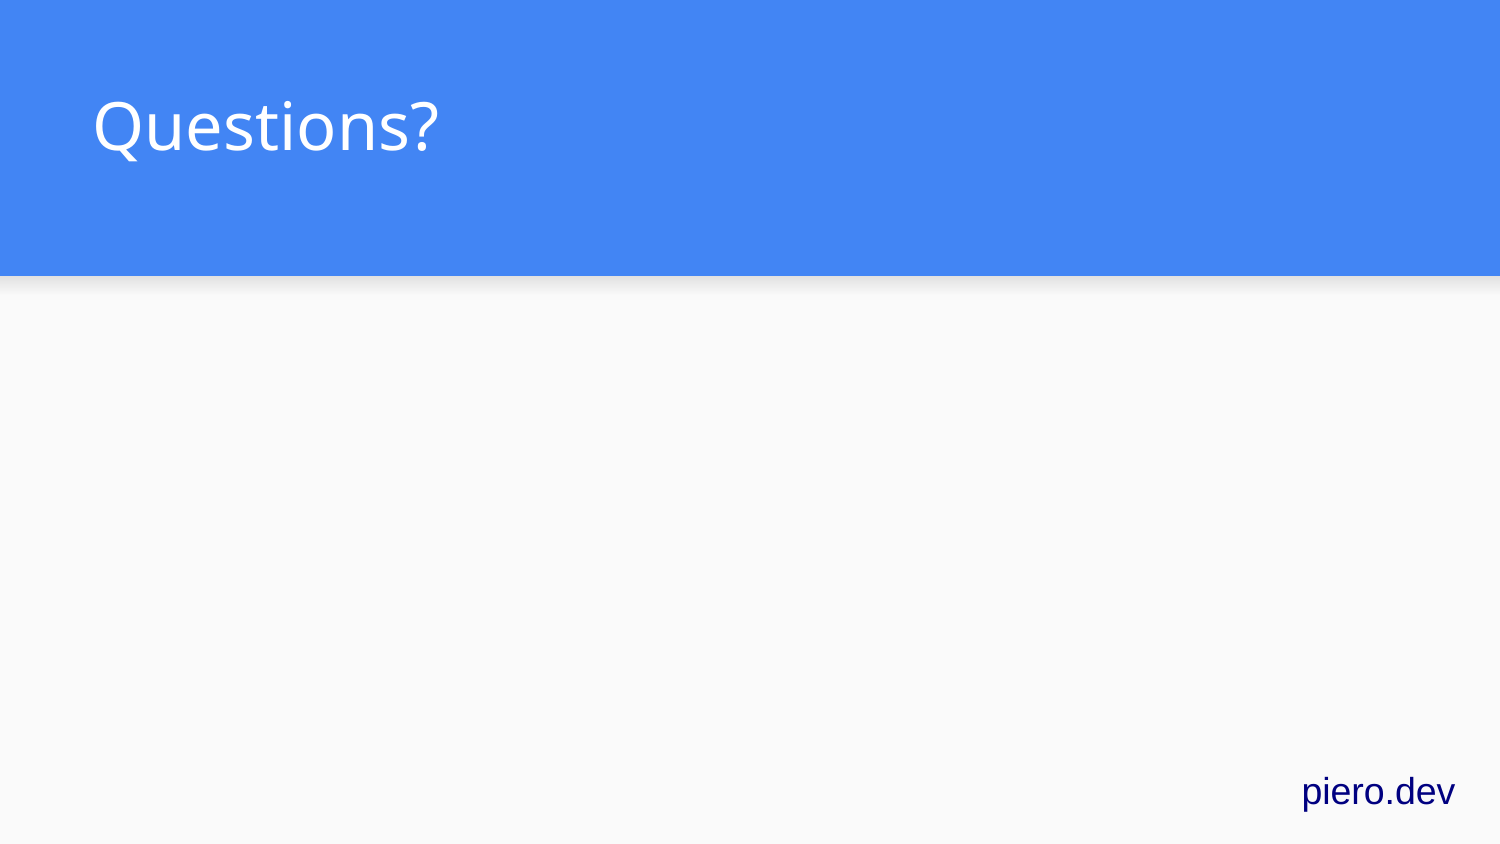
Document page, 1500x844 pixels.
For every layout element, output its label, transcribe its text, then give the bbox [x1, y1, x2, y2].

text_box piero.dev [1286, 757, 1500, 828]
title Questions? [77, 58, 1427, 185]
